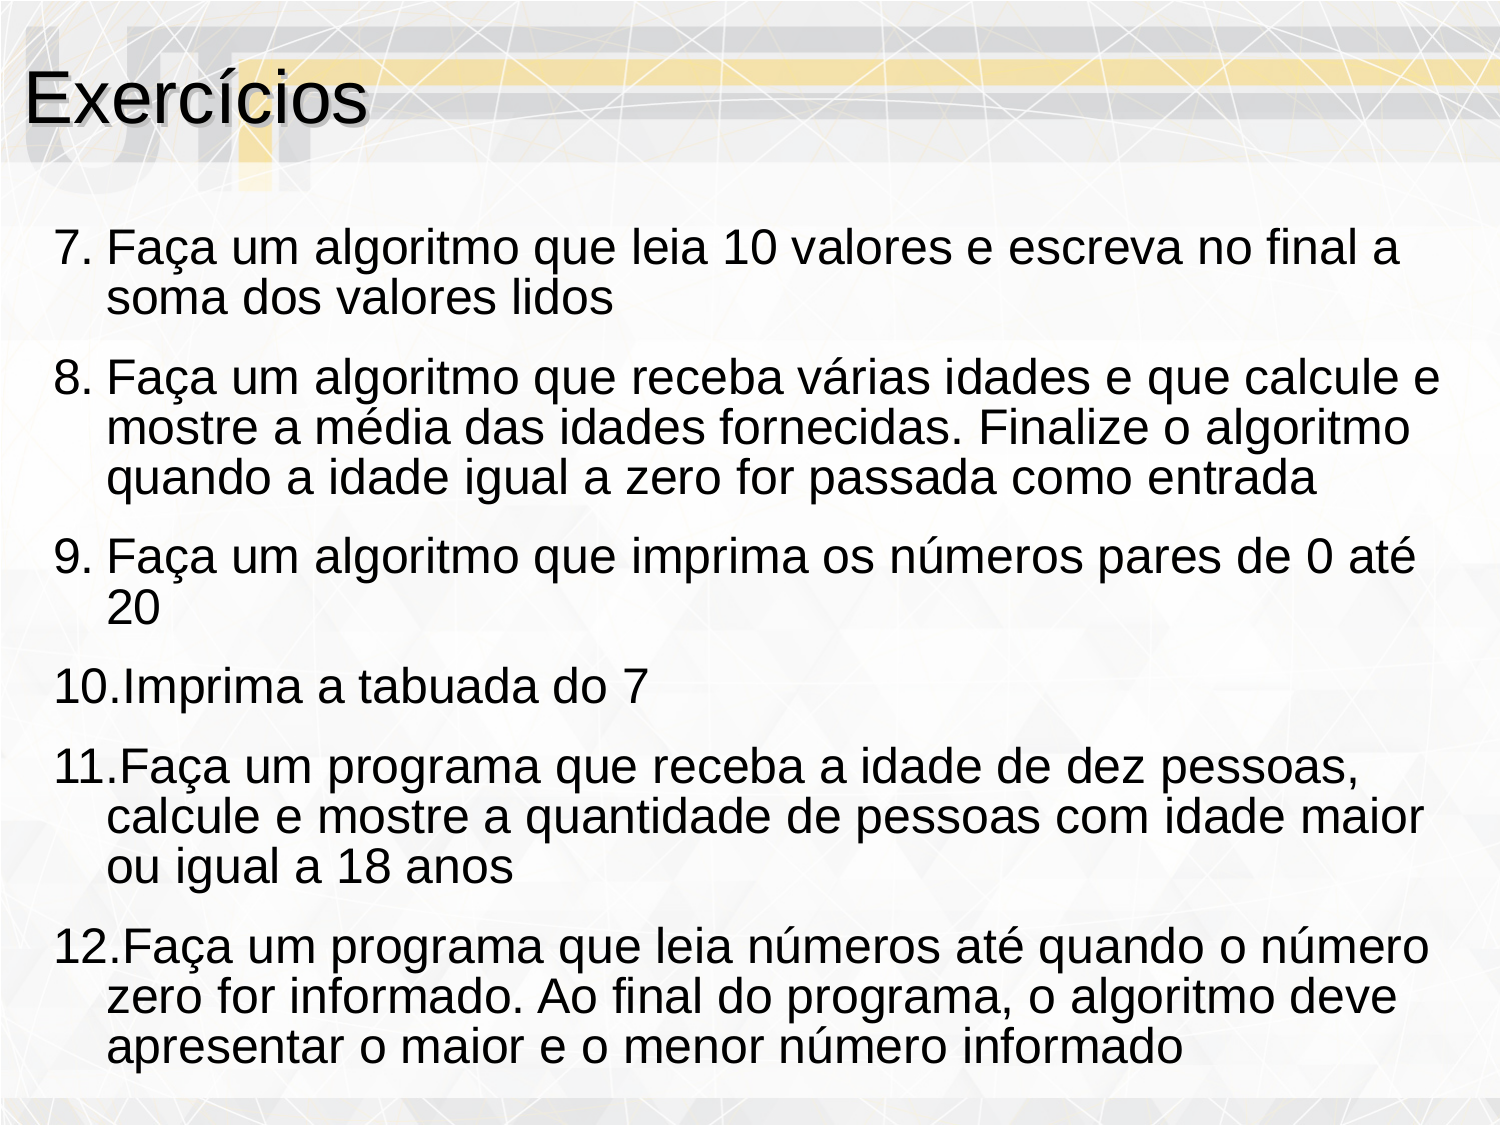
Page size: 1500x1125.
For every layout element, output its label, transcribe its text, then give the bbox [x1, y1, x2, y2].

table_cell F [1, 1, 1500, 1125]
list Faça um algoritmo que leia 10 valores e escreva no final a soma dos valores lidos Faça um algoritmo que receba várias idades e que calcule e mostre a média das idades fornecidas. Finalize o algoritmo quando a idade igual a zero for passada como entrada Faça um algoritmo que imprima os números pares de 0 até 20 Imprima a tabuada do 7 Faça um programa que receba a idade de dez pessoas, calcule e mostre a quantidade de pessoas com idade maior ou igual a 18 anos Faça um programa que leia números até quando o número zero for informado. Ao final do programa, o algoritmo deve apresentar o maior e o menor número informado [35, 224, 1477, 1087]
title Exercícios [23, 18, 1489, 178]
